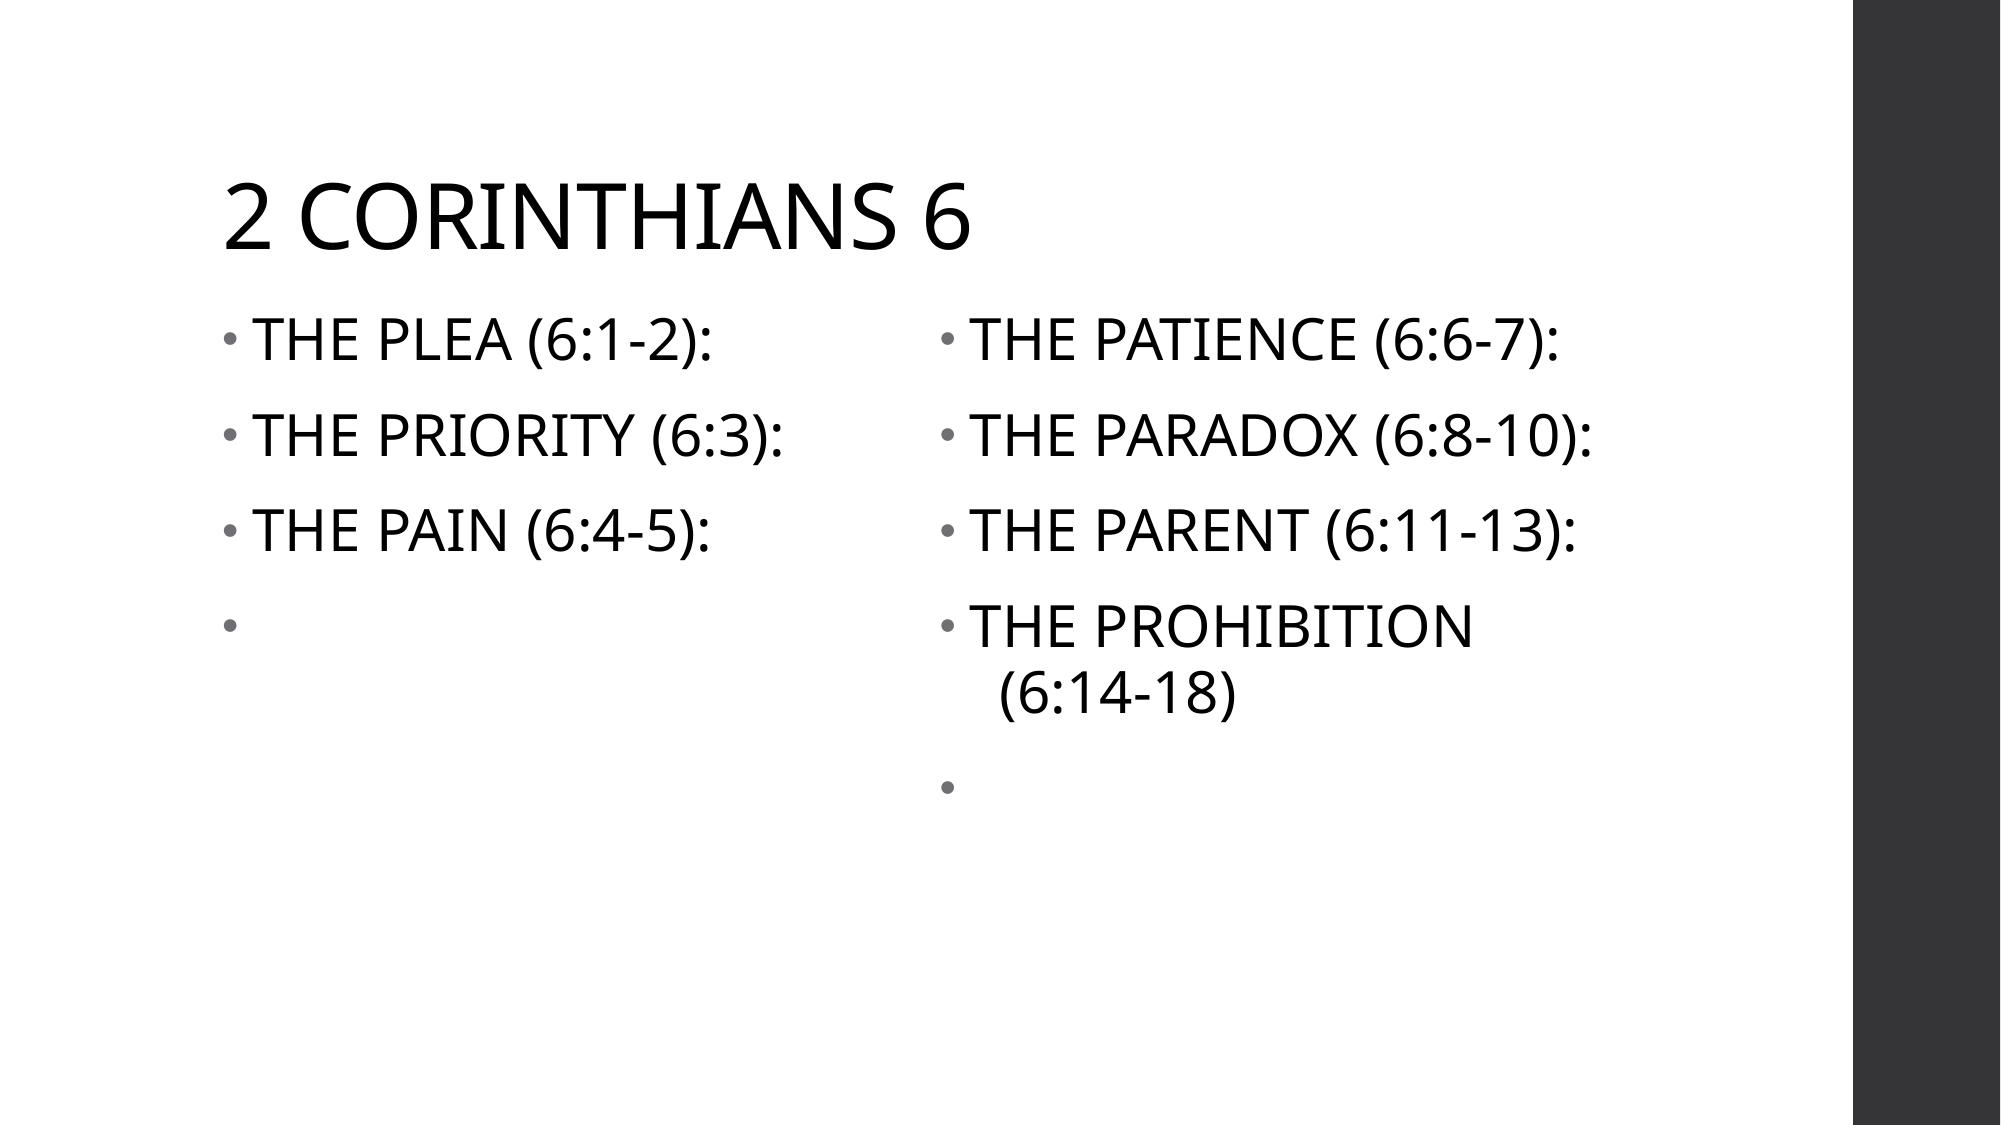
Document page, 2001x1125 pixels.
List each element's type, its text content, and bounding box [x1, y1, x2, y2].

list THE PATIENCE (6:6-7): THE PARADOX (6:8-10): THE PARENT (6:11-13): THE PROHIBITION (6:14-18) [924, 299, 1617, 1014]
title 2 CORINTHIANS 6 [206, 60, 1797, 278]
list THE PLEA (6:1-2): THE PRIORITY (6:3): THE PAIN (6:4-5): [207, 299, 900, 1014]
